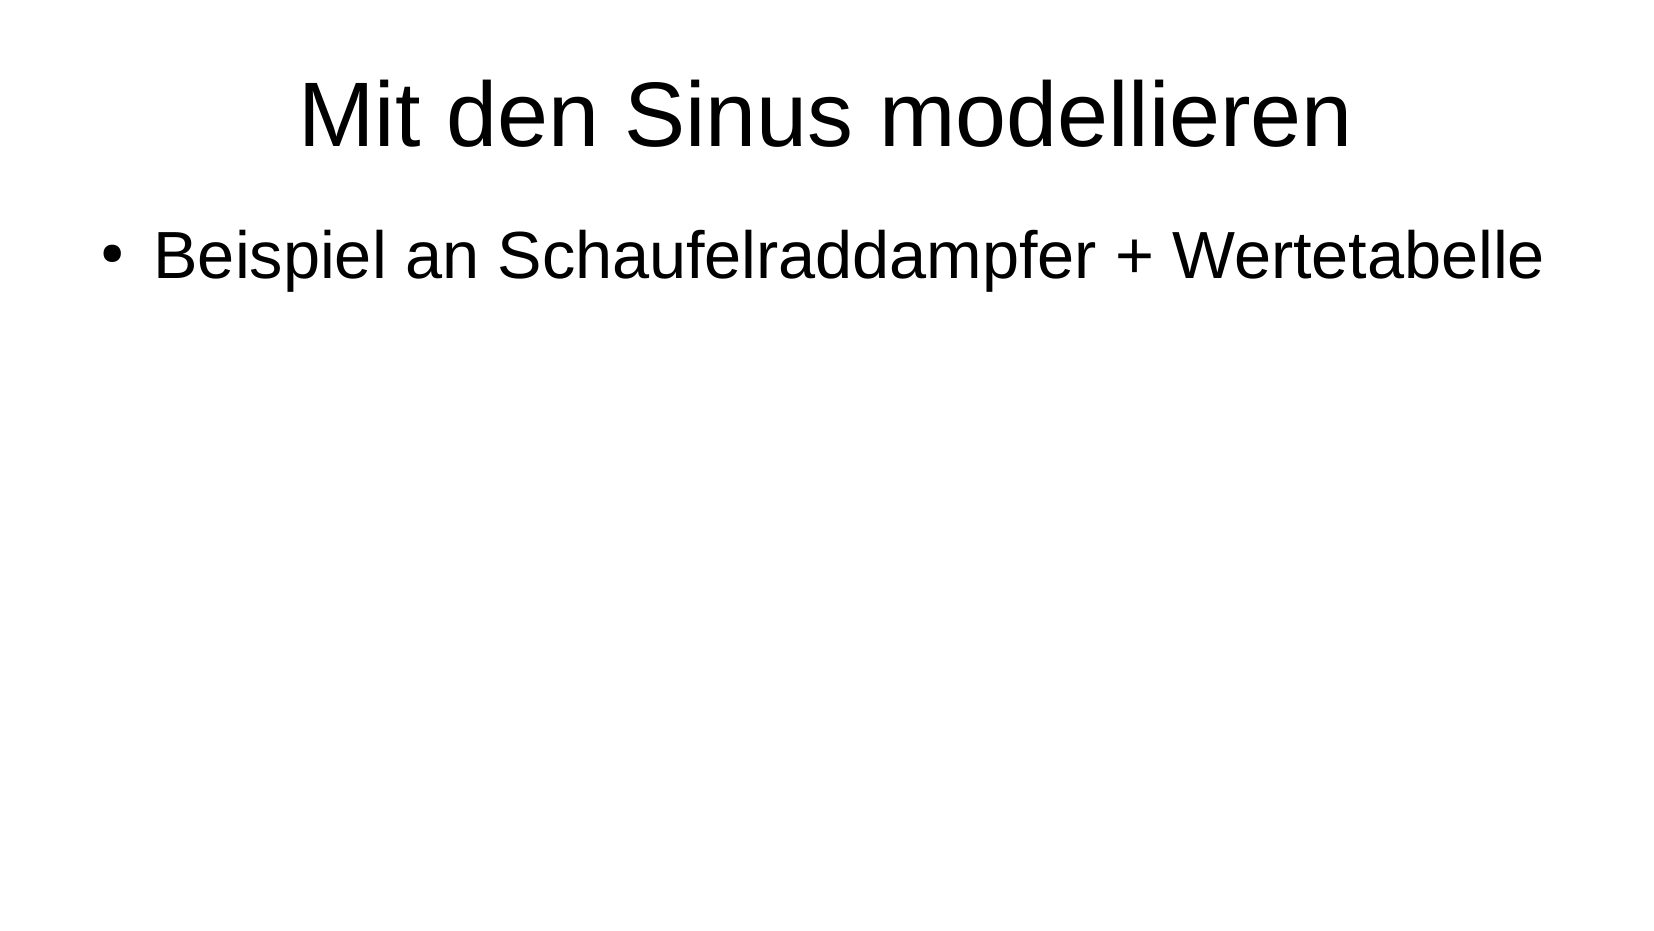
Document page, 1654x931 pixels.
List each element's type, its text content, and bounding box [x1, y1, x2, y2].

list Beispiel an Schaufelraddampfer + Wertetabelle [82, 217, 1571, 758]
title Mit den Sinus modellieren [82, 37, 1571, 193]
